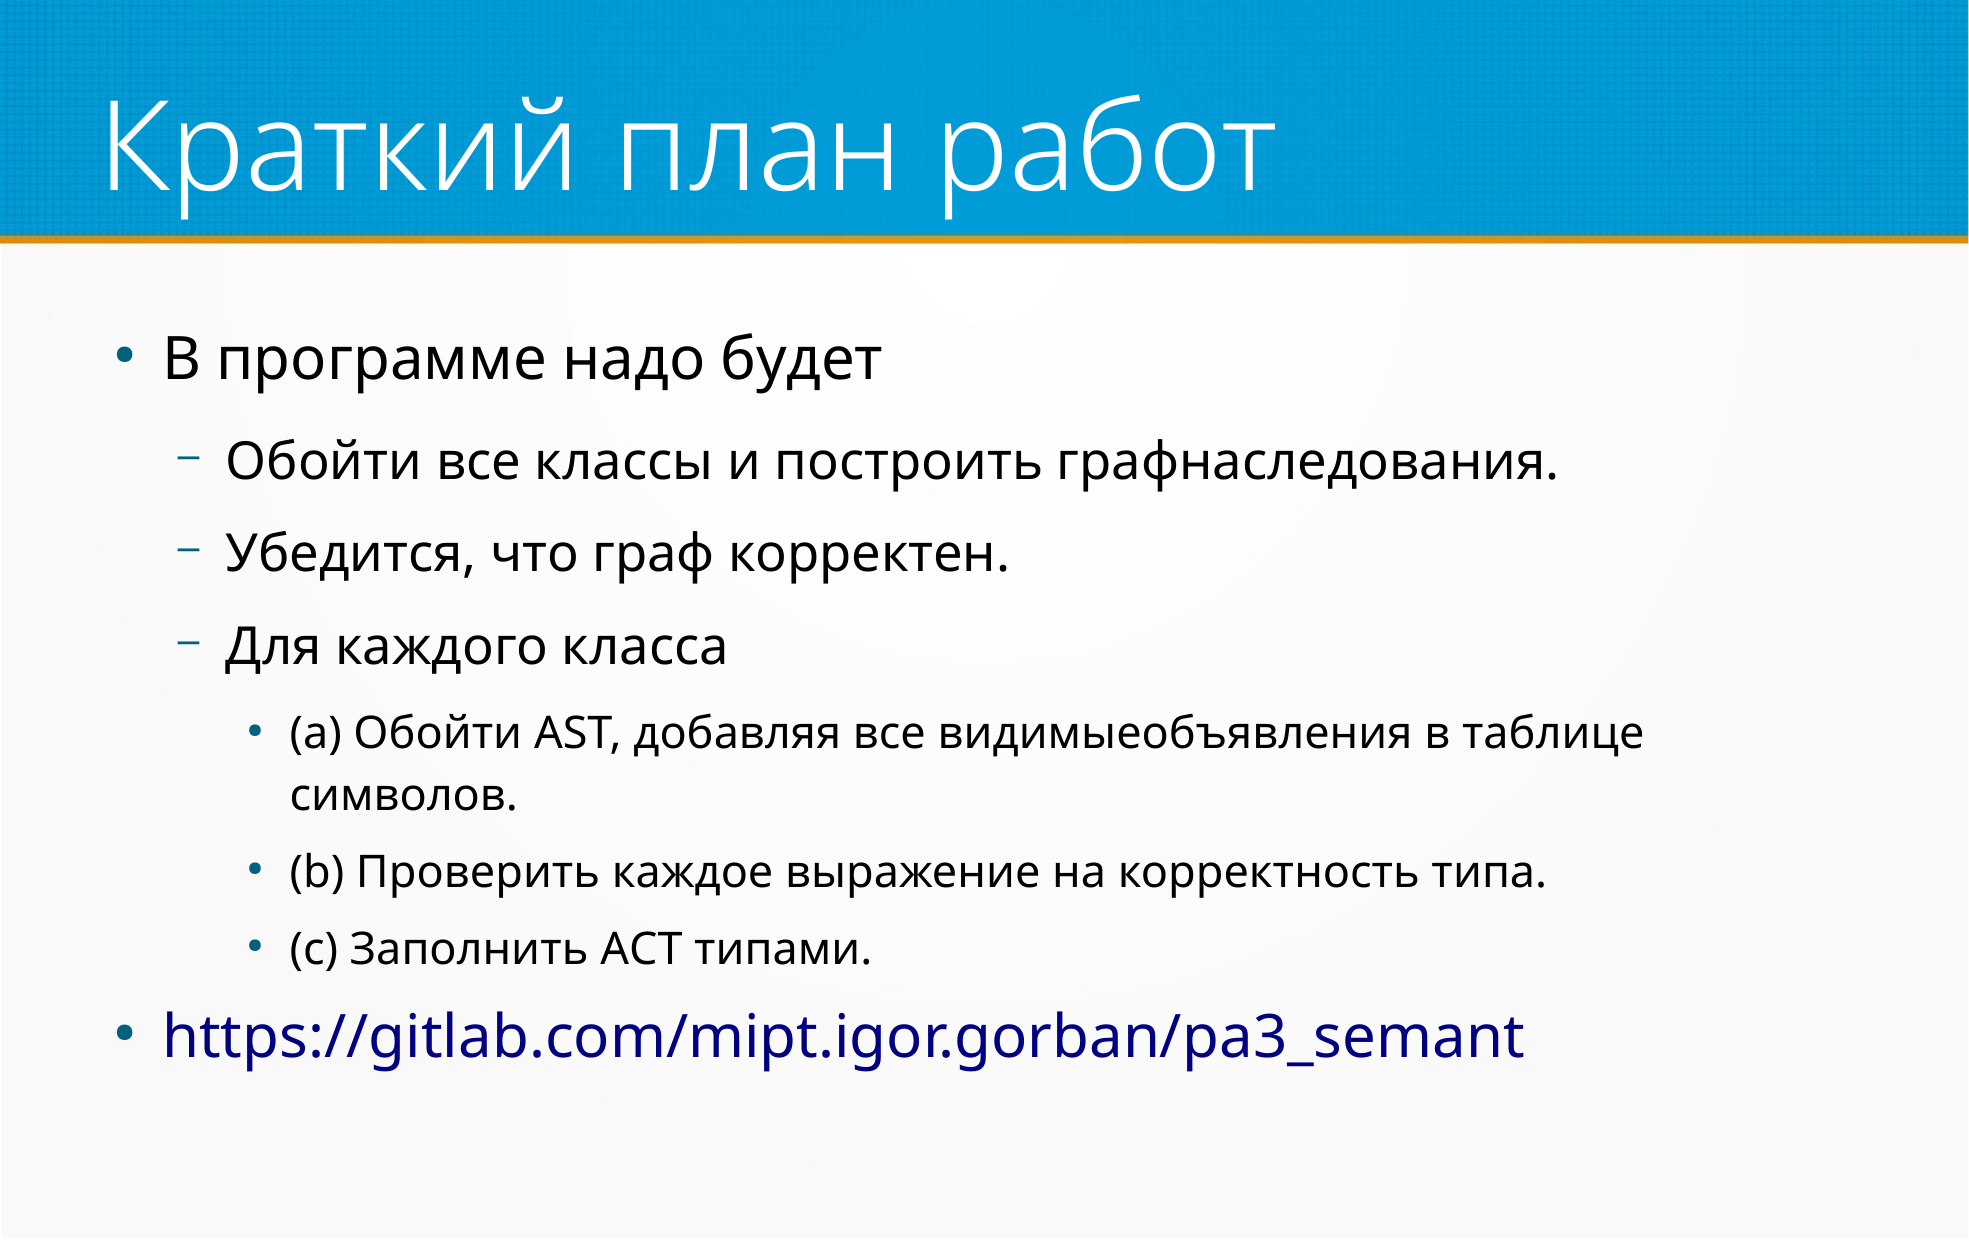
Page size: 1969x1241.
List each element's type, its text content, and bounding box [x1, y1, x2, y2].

picture [0, 233, 1969, 1241]
list В программе надо будет Обойти все классы и построить графнаследования. Убедится, что граф корректен. Для каждого класса (a) Обойти AST, добавляя все видимыеобъявления в таблице символов. (b) Проверить каждое выражение на корректность типа. (c) Заполнить АСТ типами. https://gitlab.com/mipt.igor.gorban/pa3_semant [98, 315, 1861, 1081]
title Краткий план работ [98, 19, 1870, 227]
